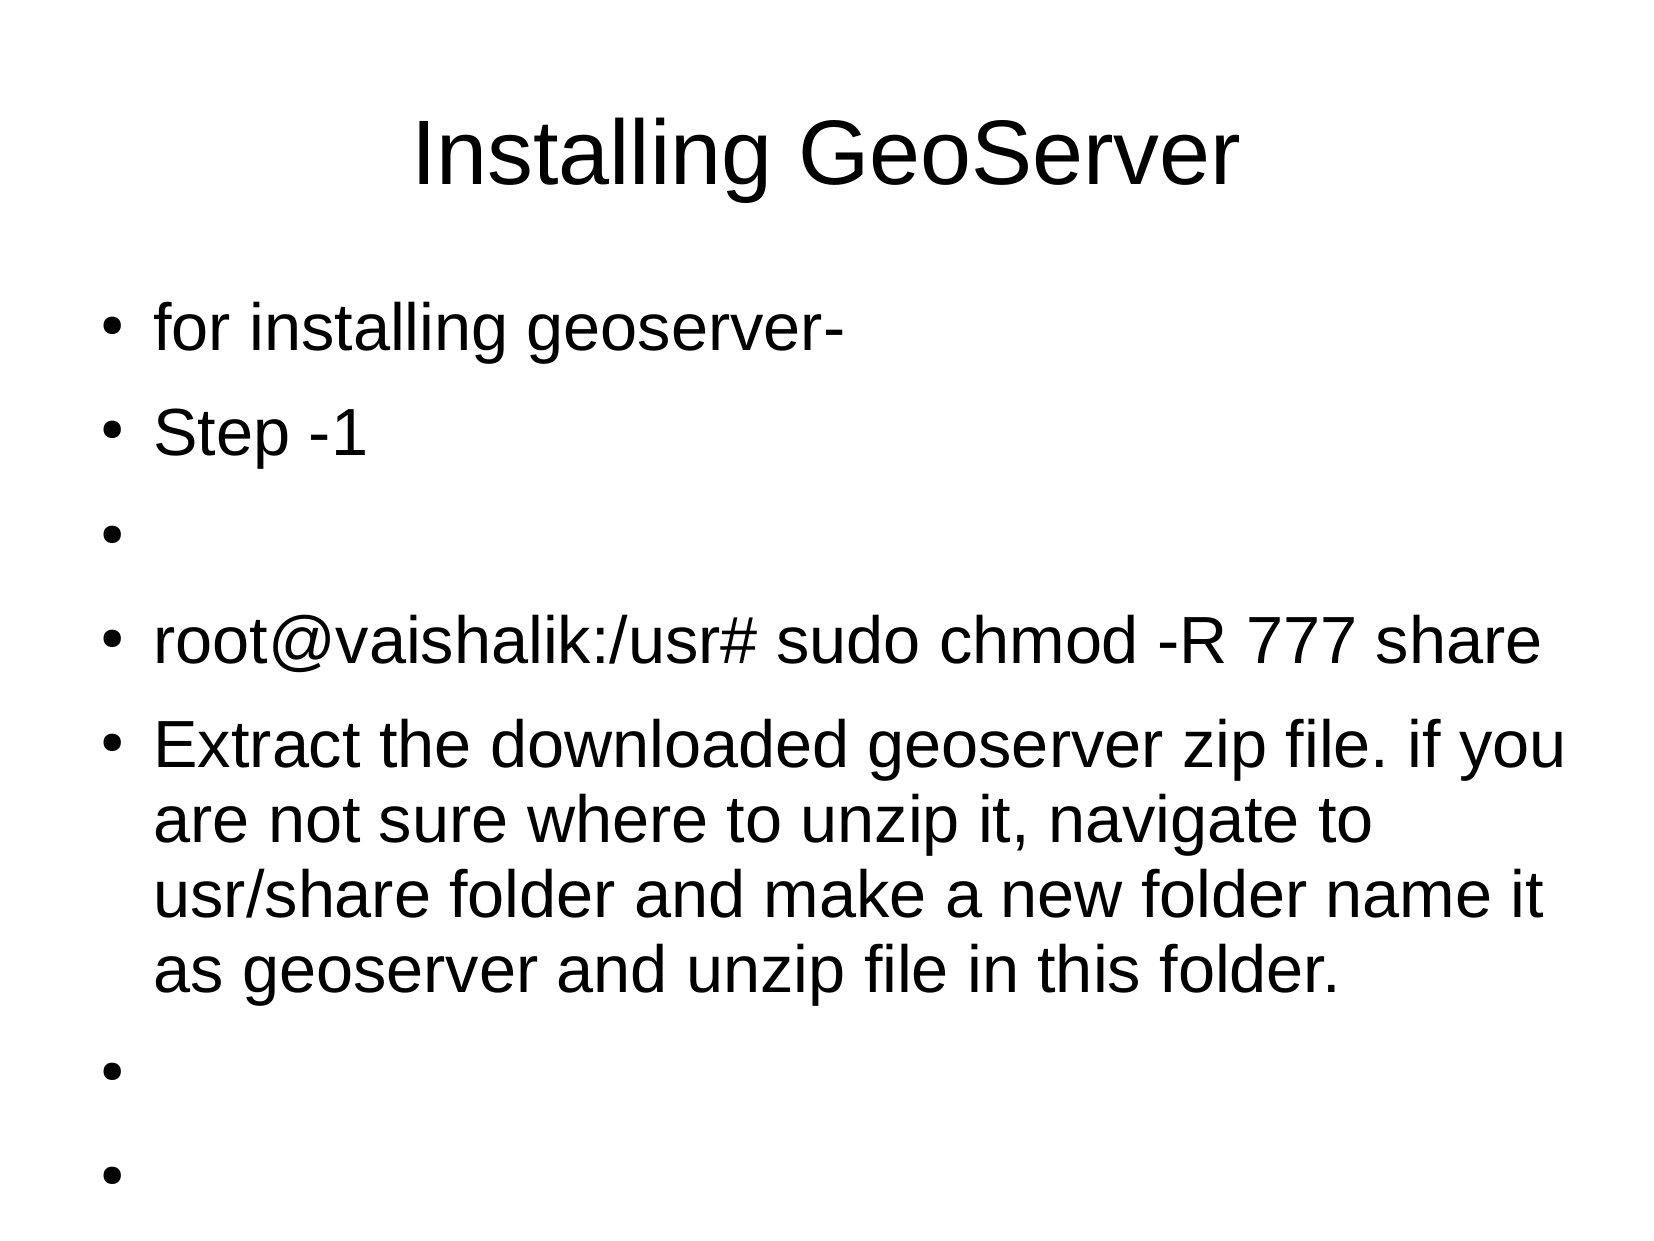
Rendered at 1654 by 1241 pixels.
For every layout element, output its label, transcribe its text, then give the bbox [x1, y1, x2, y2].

title Installing GeoServer [82, 49, 1571, 257]
list for installing geoserver- Step -1 root@vaishalik:/usr# sudo chmod -R 777 share Extract the downloaded geoserver zip file. if you are not sure where to unzip it, navigate to usr/share folder and make a new folder name it as geoserver and unzip file in this folder. [82, 290, 1571, 1010]
